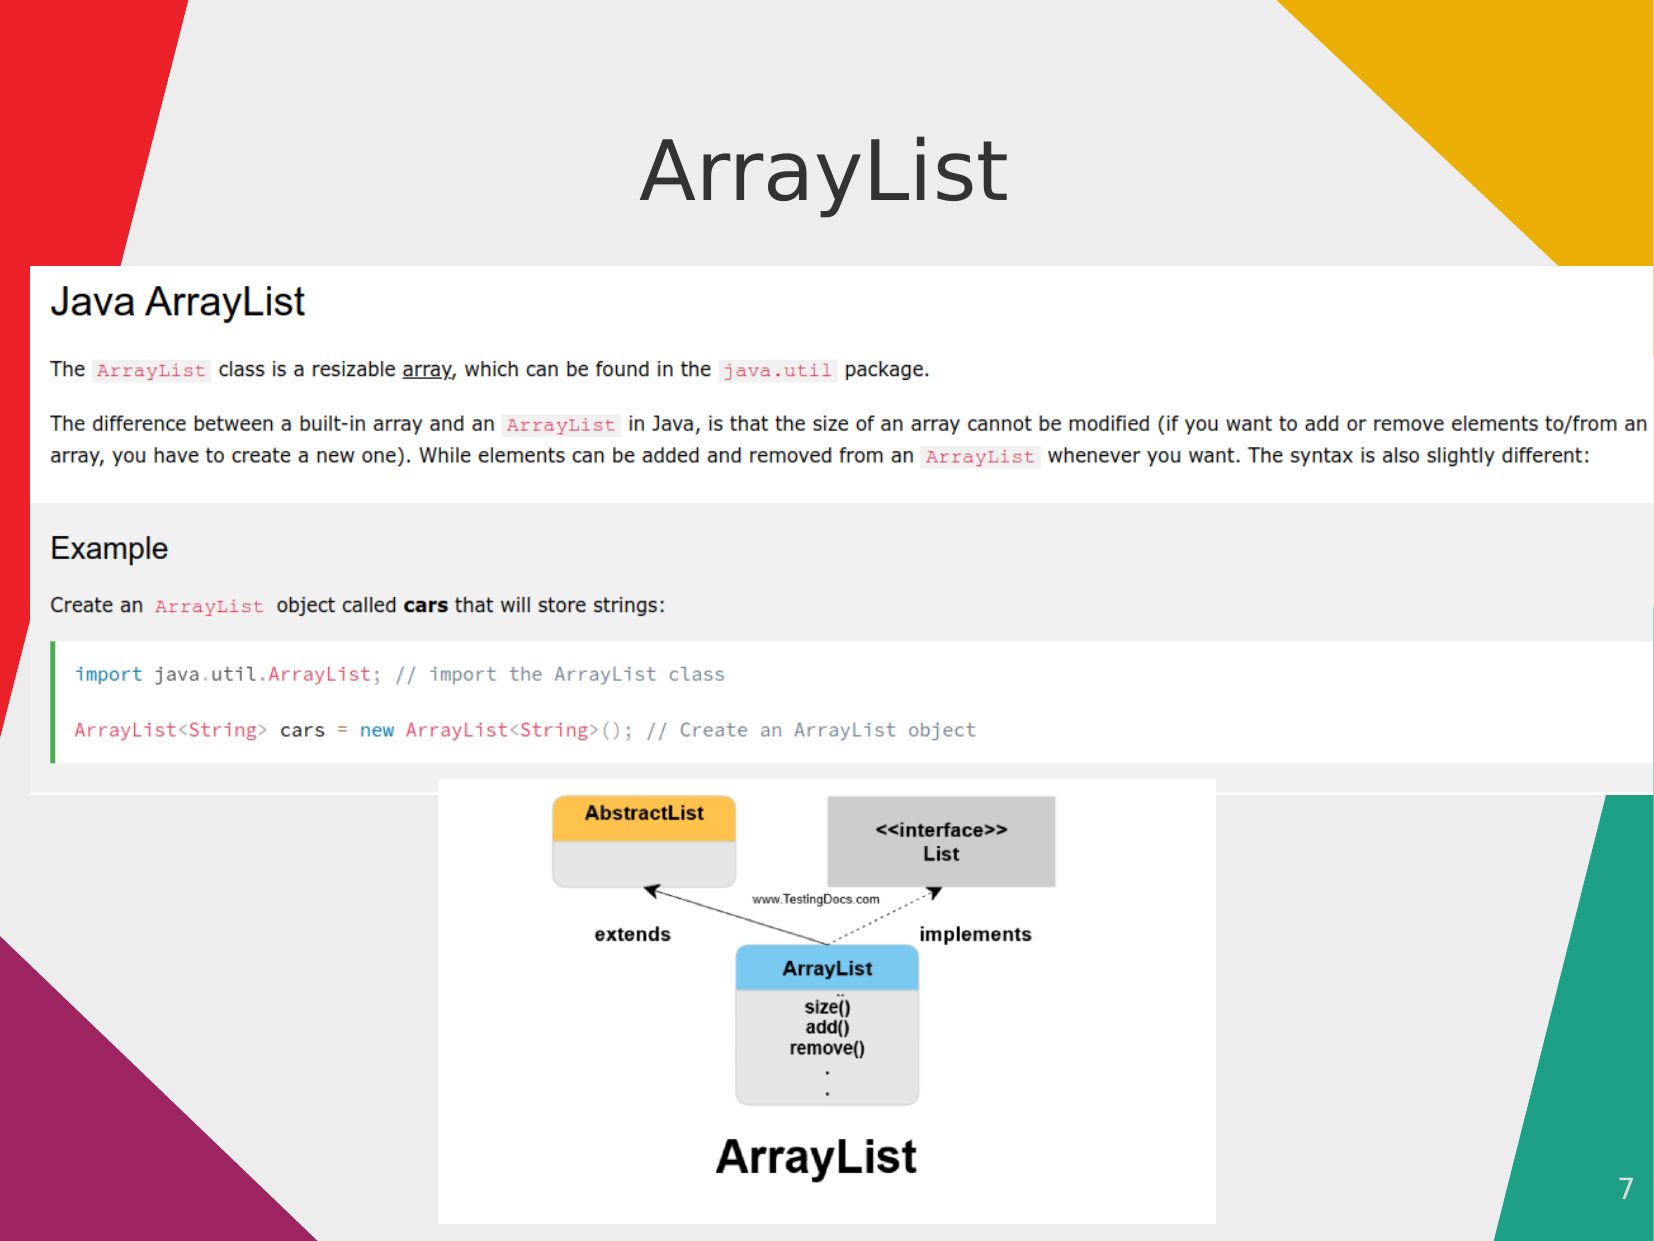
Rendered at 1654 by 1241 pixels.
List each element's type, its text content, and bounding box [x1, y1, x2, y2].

picture [30, 266, 1654, 1224]
title ArrayList [114, 73, 1539, 266]
